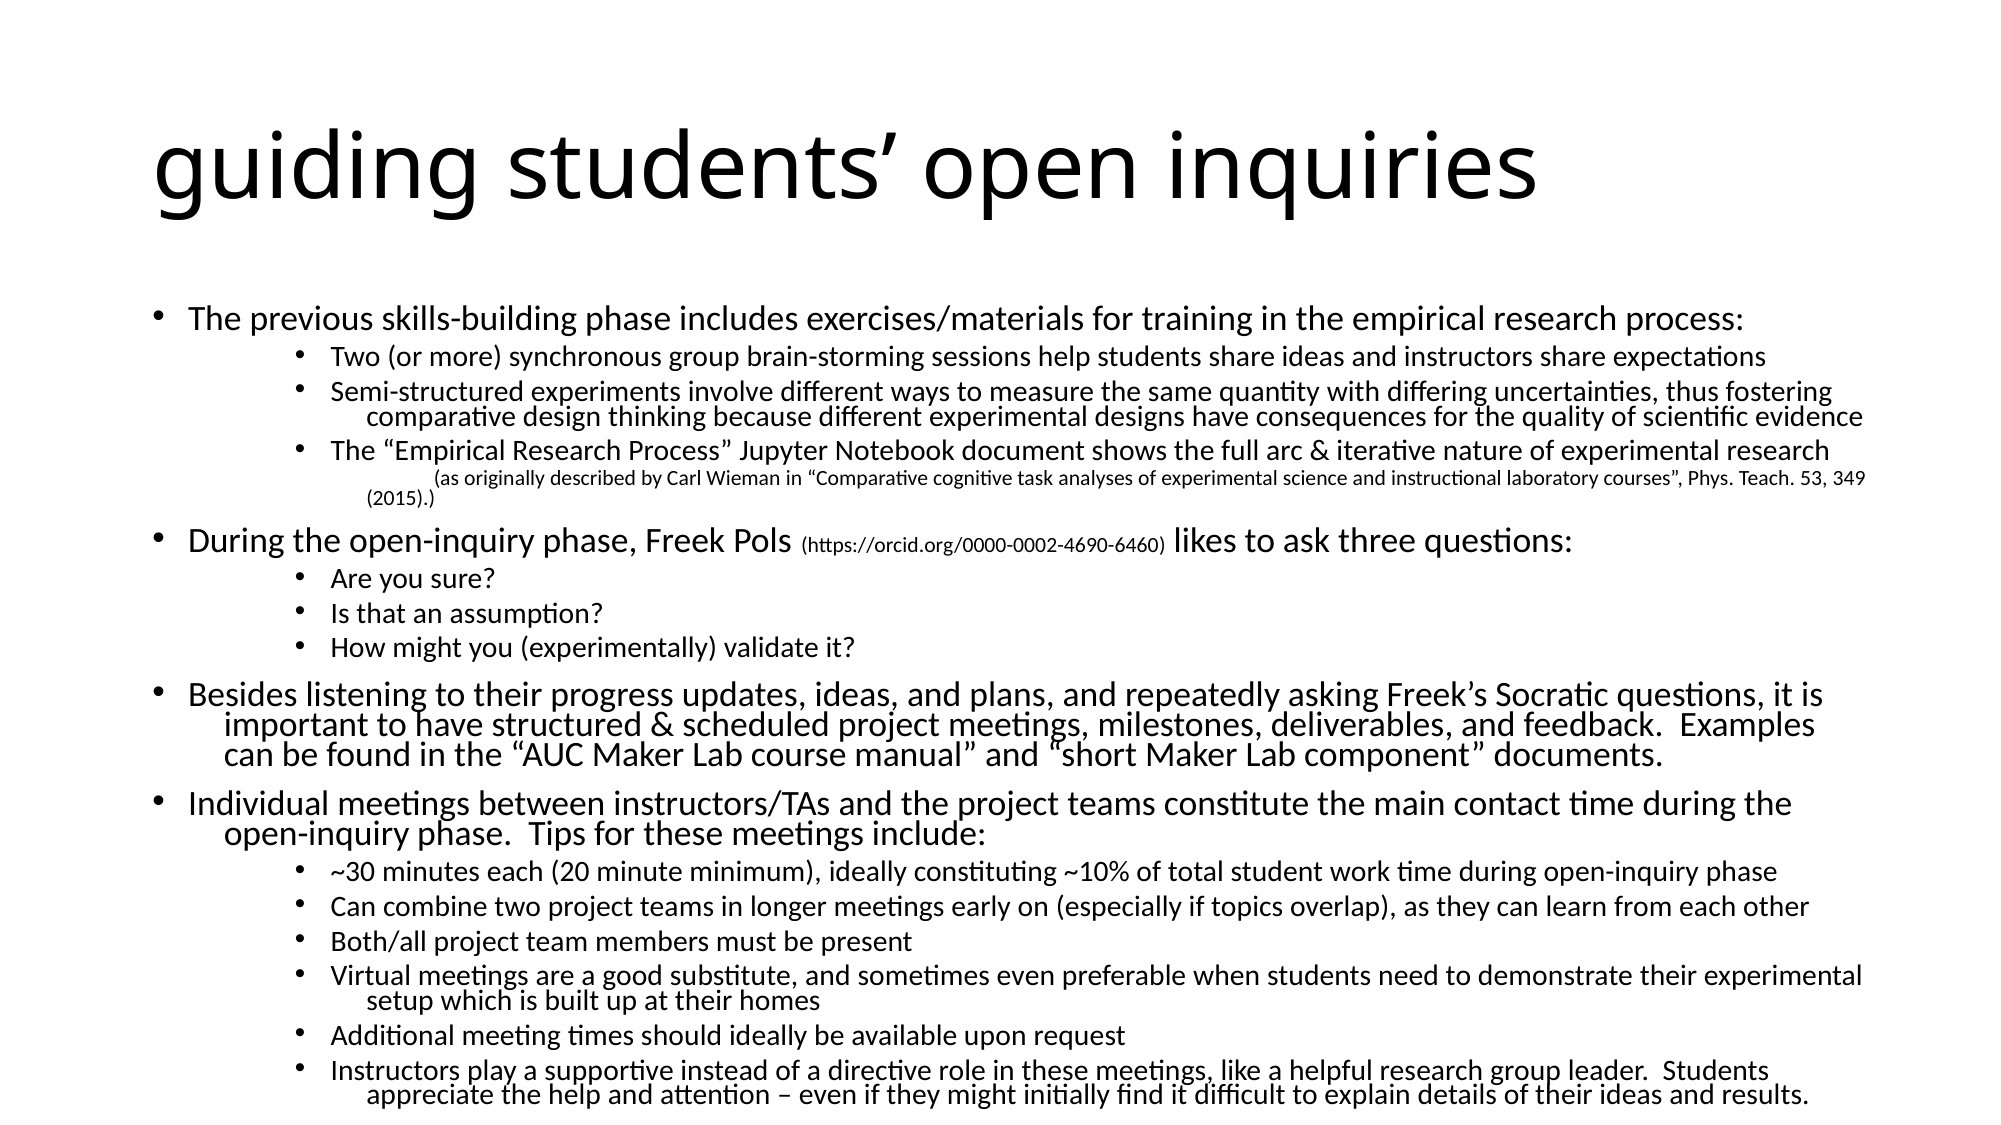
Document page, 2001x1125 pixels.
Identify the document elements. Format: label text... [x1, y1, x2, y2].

list The previous skills-building phase includes exercises/materials for training in the empirical research process: Two (or more) synchronous group brain-storming sessions help students share ideas and instructors share expectations Semi-structured experiments involve different ways to measure the same quantity with differing uncertainties, thus fostering comparative design thinking because different experimental designs have consequences for the quality of scientific evidence The “Empirical Research Process” Jupyter Notebook document shows the full arc & iterative nature of experimental research (as originally described by Carl Wieman in “Comparative cognitive task analyses of experimental science and instructional laboratory courses”, Phys. Teach. 53, 349 (2015).) During the open-inquiry phase, Freek Pols (https://orcid.org/0000-0002-4690-6460) likes to ask three questions: Are you sure? Is that an assumption? How might you (experimentally) validate it? Besides listening to their progress updates, ideas, and plans, and repeatedly asking Freek’s Socratic questions, it is important to have structured & scheduled project meetings, milestones, deliverables, and feedback. Examples can be found in the “AUC Maker Lab course manual” and “short Maker Lab component” documents. Individual meetings between instructors/TAs and the project teams constitute the main contact time during the open-inquiry phase. Tips for these meetings include: ~30 minutes each (20 minute minimum), ideally constituting ~10% of total student work time during open-inquiry phase Can combine two project teams in longer meetings early on (especially if topics overlap), as they can learn from each other Both/all project team members must be present Virtual meetings are a good substitute, and sometimes even preferable when students need to demonstrate their experimental setup which is built up at their homes Additional meeting times should ideally be available upon request Instructors play a supportive instead of a directive role in these meetings, like a helpful research group leader. Students appreciate the help and attention – even if they might initially find it difficult to explain details of their ideas and results. [137, 299, 1891, 1125]
title guiding students’ open inquiries [137, 59, 1863, 278]
